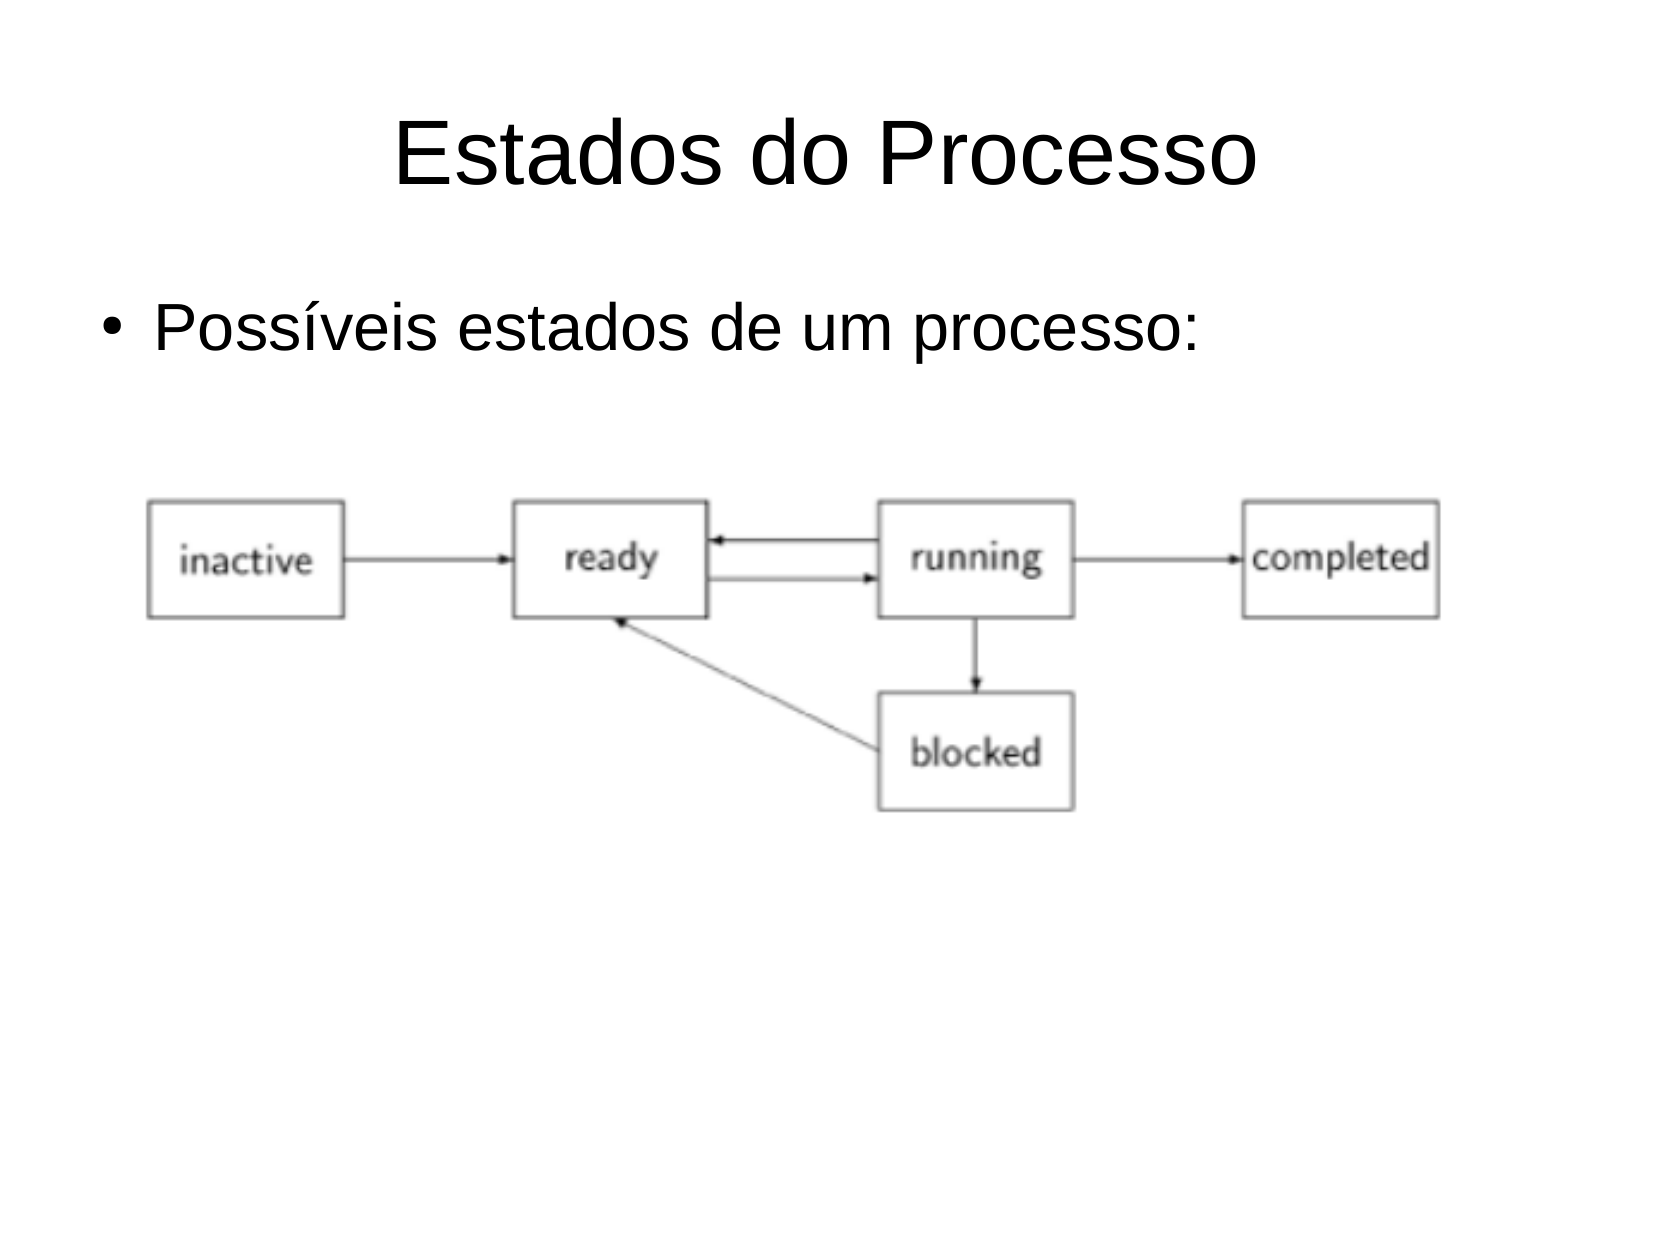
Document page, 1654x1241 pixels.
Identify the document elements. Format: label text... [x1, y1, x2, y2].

picture [123, 484, 1465, 827]
title Estados do Processo [82, 49, 1571, 257]
list Possíveis estados de um processo: [82, 290, 1538, 1010]
